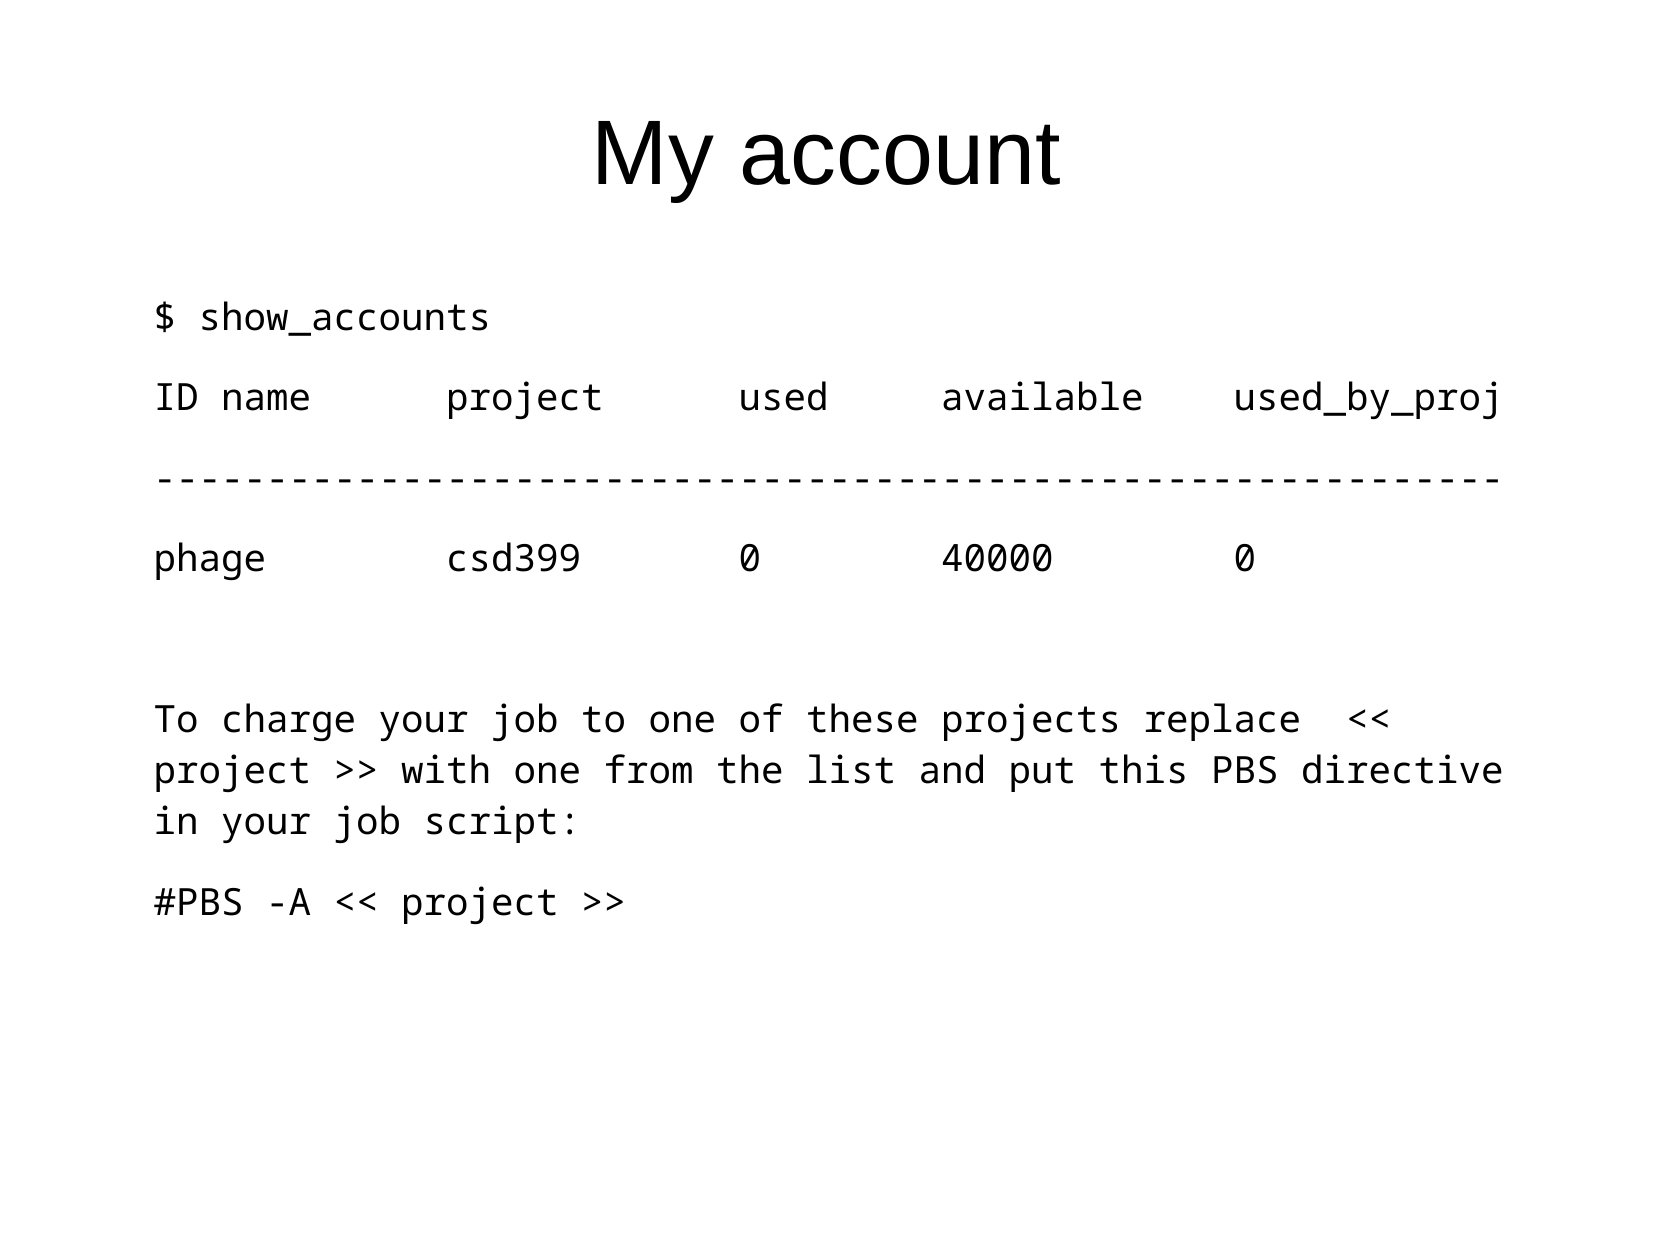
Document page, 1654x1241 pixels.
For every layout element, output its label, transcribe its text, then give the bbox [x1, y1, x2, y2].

list $ show_accounts ID name project used available used_by_proj ------------------------------------------------------------ phage csd399 0 40000 0 To charge your job to one of these projects replace << project >> with one from the list and put this PBS directive in your job script: #PBS -A << project >> [82, 290, 1538, 1010]
title My account [82, 49, 1571, 257]
